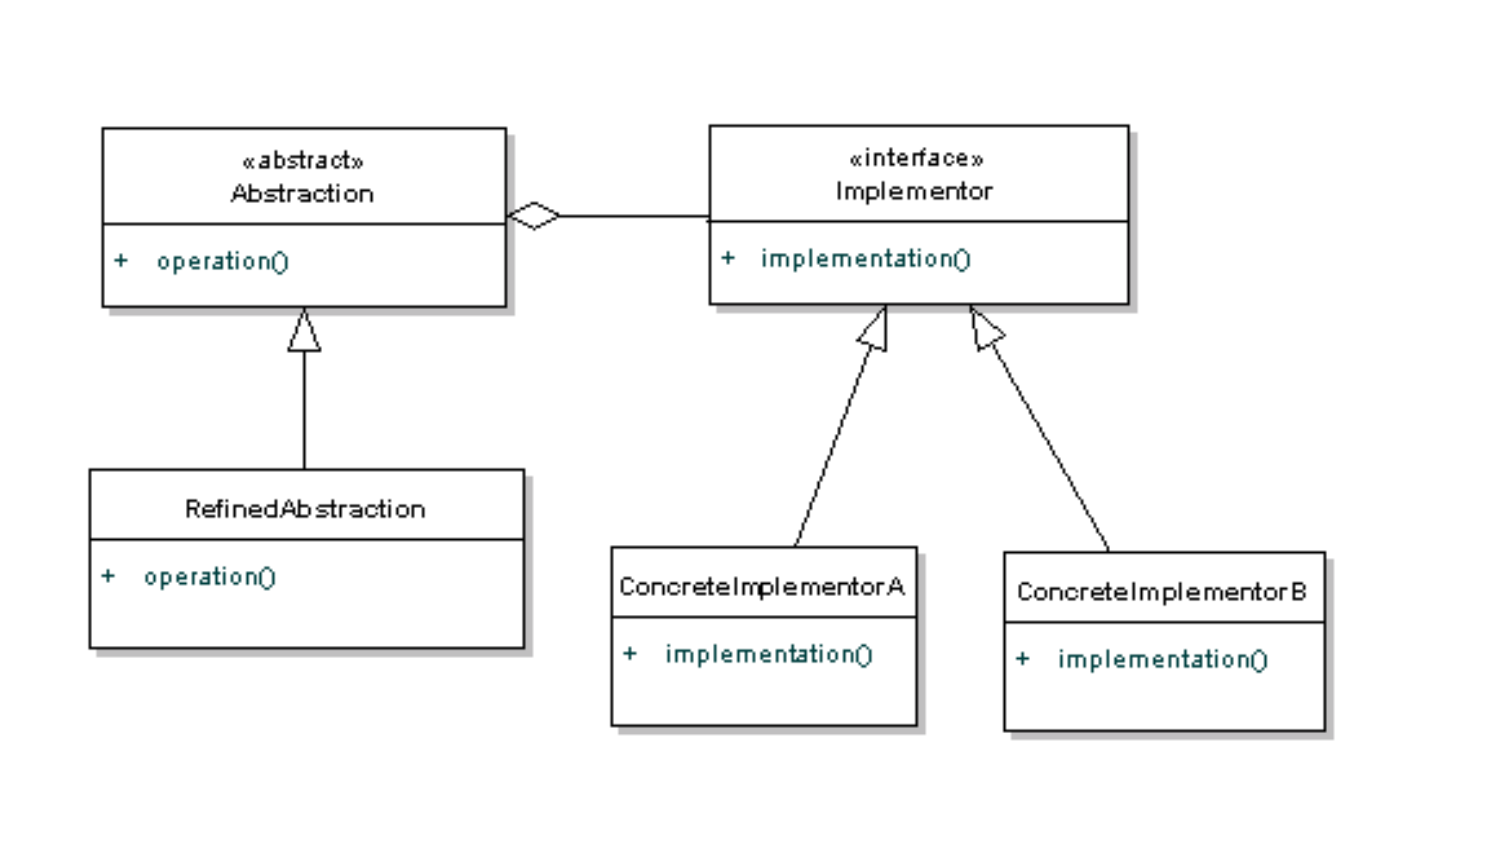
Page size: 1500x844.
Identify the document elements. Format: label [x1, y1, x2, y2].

picture [61, 102, 1358, 764]
